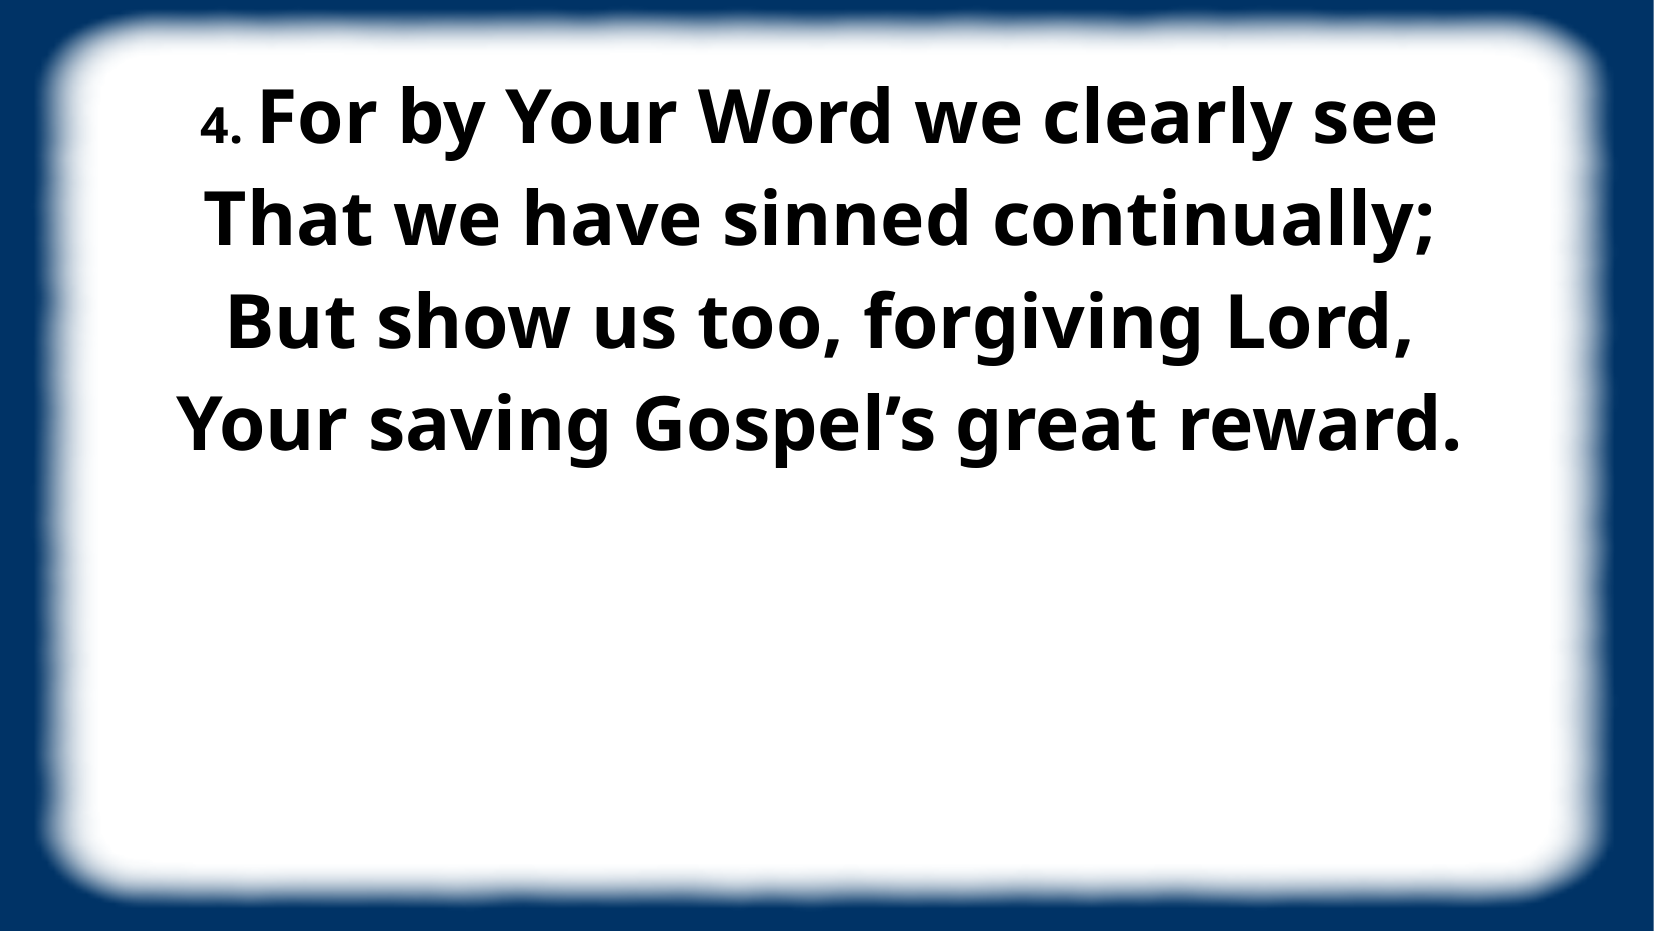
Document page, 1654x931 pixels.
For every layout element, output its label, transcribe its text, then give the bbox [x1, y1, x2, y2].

picture [0, 0, 1654, 931]
text_box 4. For by Your Word we clearly see That we have sinned continually; But show us too, forgiving Lord, Your saving Gospel’s great reward. [92, 55, 1548, 469]
